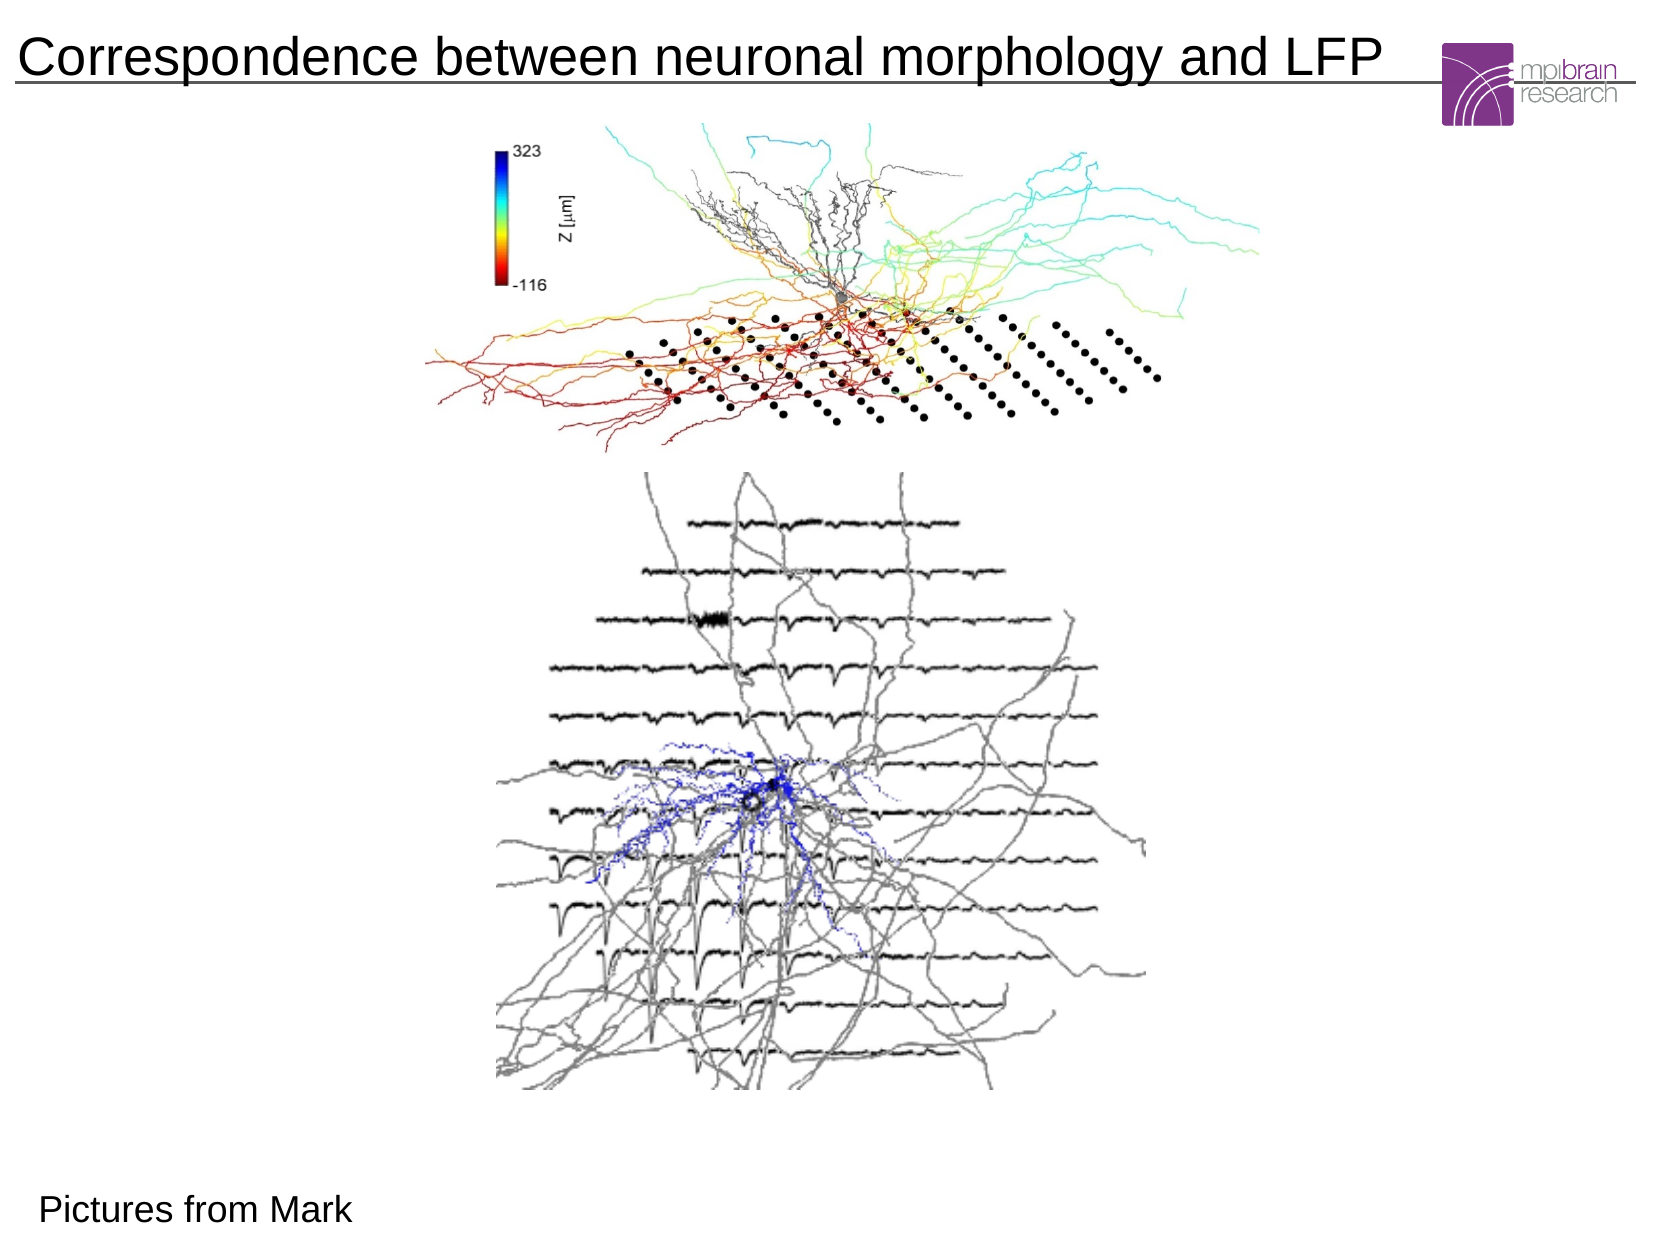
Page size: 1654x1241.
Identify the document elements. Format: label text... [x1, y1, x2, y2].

picture [496, 472, 1146, 1090]
text_box Correspondence between neuronal morphology and LFP [3, 19, 1402, 95]
text_box Pictures from Mark [23, 1181, 368, 1238]
picture [425, 123, 1260, 467]
picture [1441, 42, 1619, 127]
